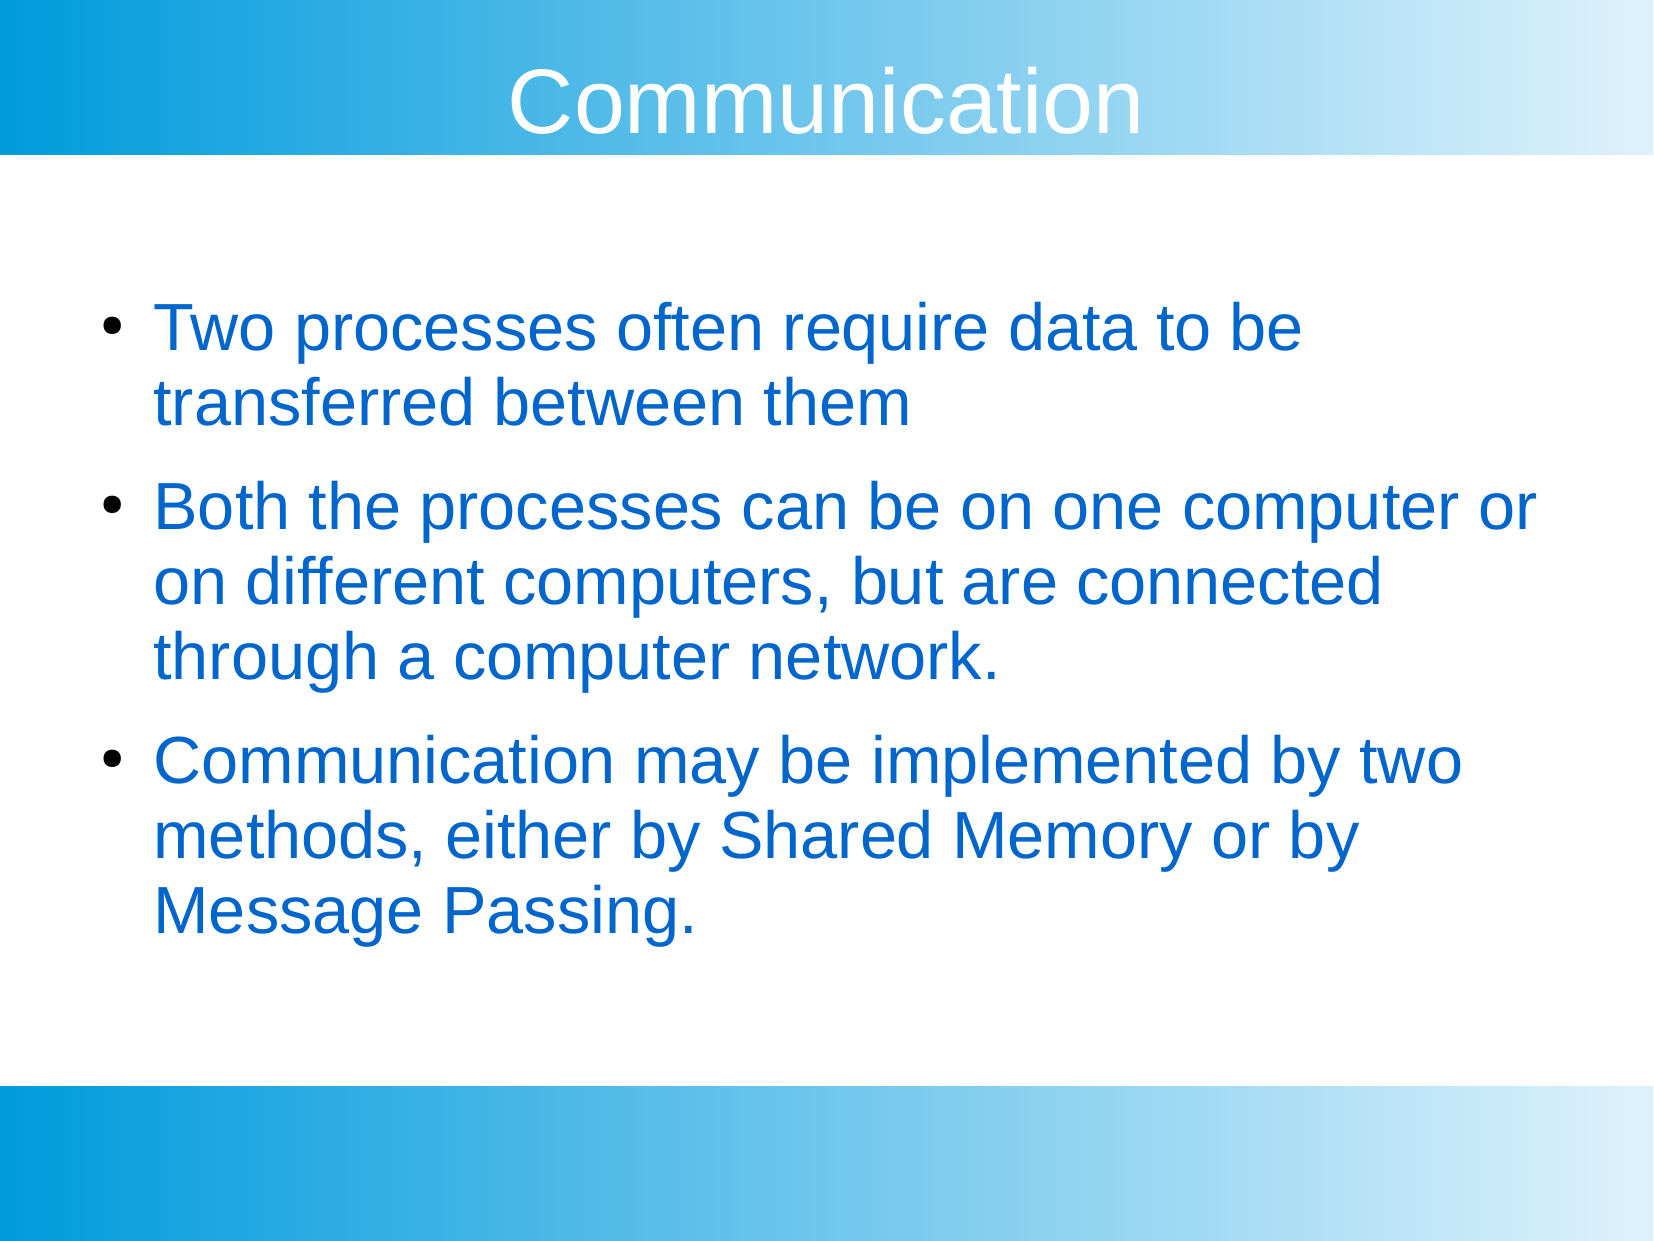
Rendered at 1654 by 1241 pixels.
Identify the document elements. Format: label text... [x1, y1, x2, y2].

list Two processes often require data to be transferred between them Both the processes can be on one computer or on different computers, but are connected through a computer network. Communication may be implemented by two methods, either by Shared Memory or by Message Passing. [82, 290, 1571, 1010]
title Communication [82, 49, 1571, 155]
